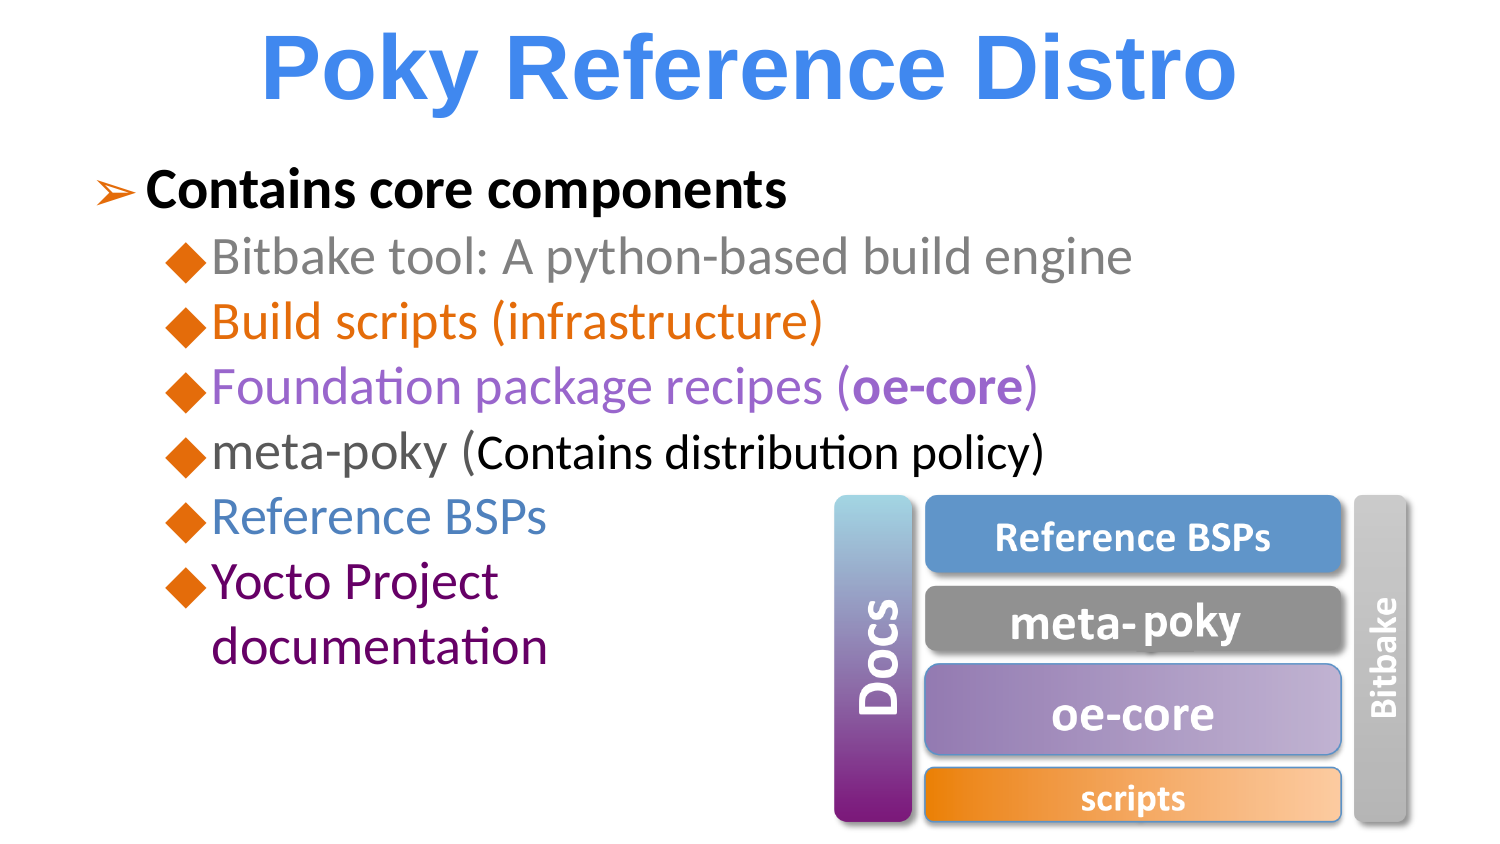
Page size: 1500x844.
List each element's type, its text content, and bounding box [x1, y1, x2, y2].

picture [830, 489, 1421, 835]
text_box Poky Reference Distro [75, 10, 1425, 115]
text_box Contains core components Bitbake tool: A python-based build engine Build scripts (infrastructure) Foundation package recipes (oe-core) meta-poky (Contains distribution policy) Reference BSPs Yocto Project documentation [75, 142, 1425, 754]
